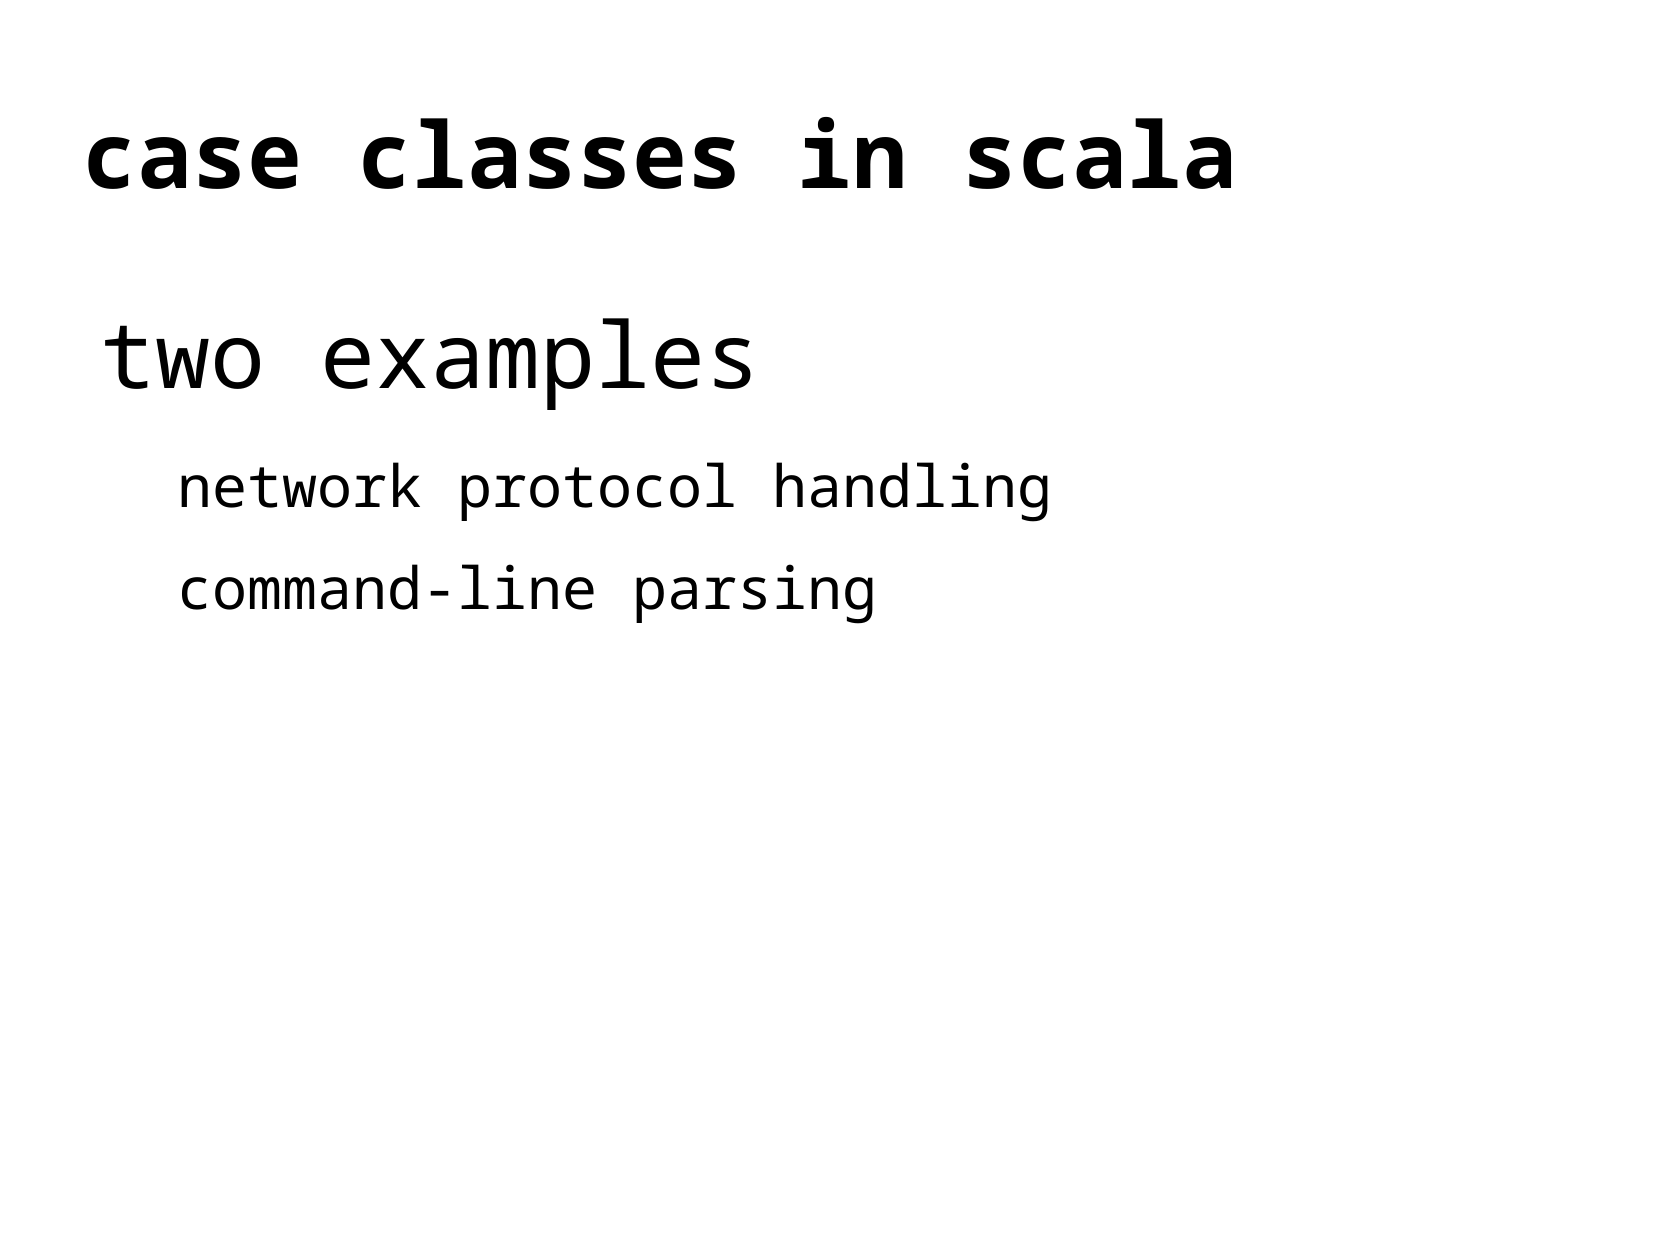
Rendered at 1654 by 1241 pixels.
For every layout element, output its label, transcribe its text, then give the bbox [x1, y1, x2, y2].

title case classes in scala [82, 49, 1571, 257]
list two examples network protocol handling command-line parsing [82, 290, 1571, 1094]
